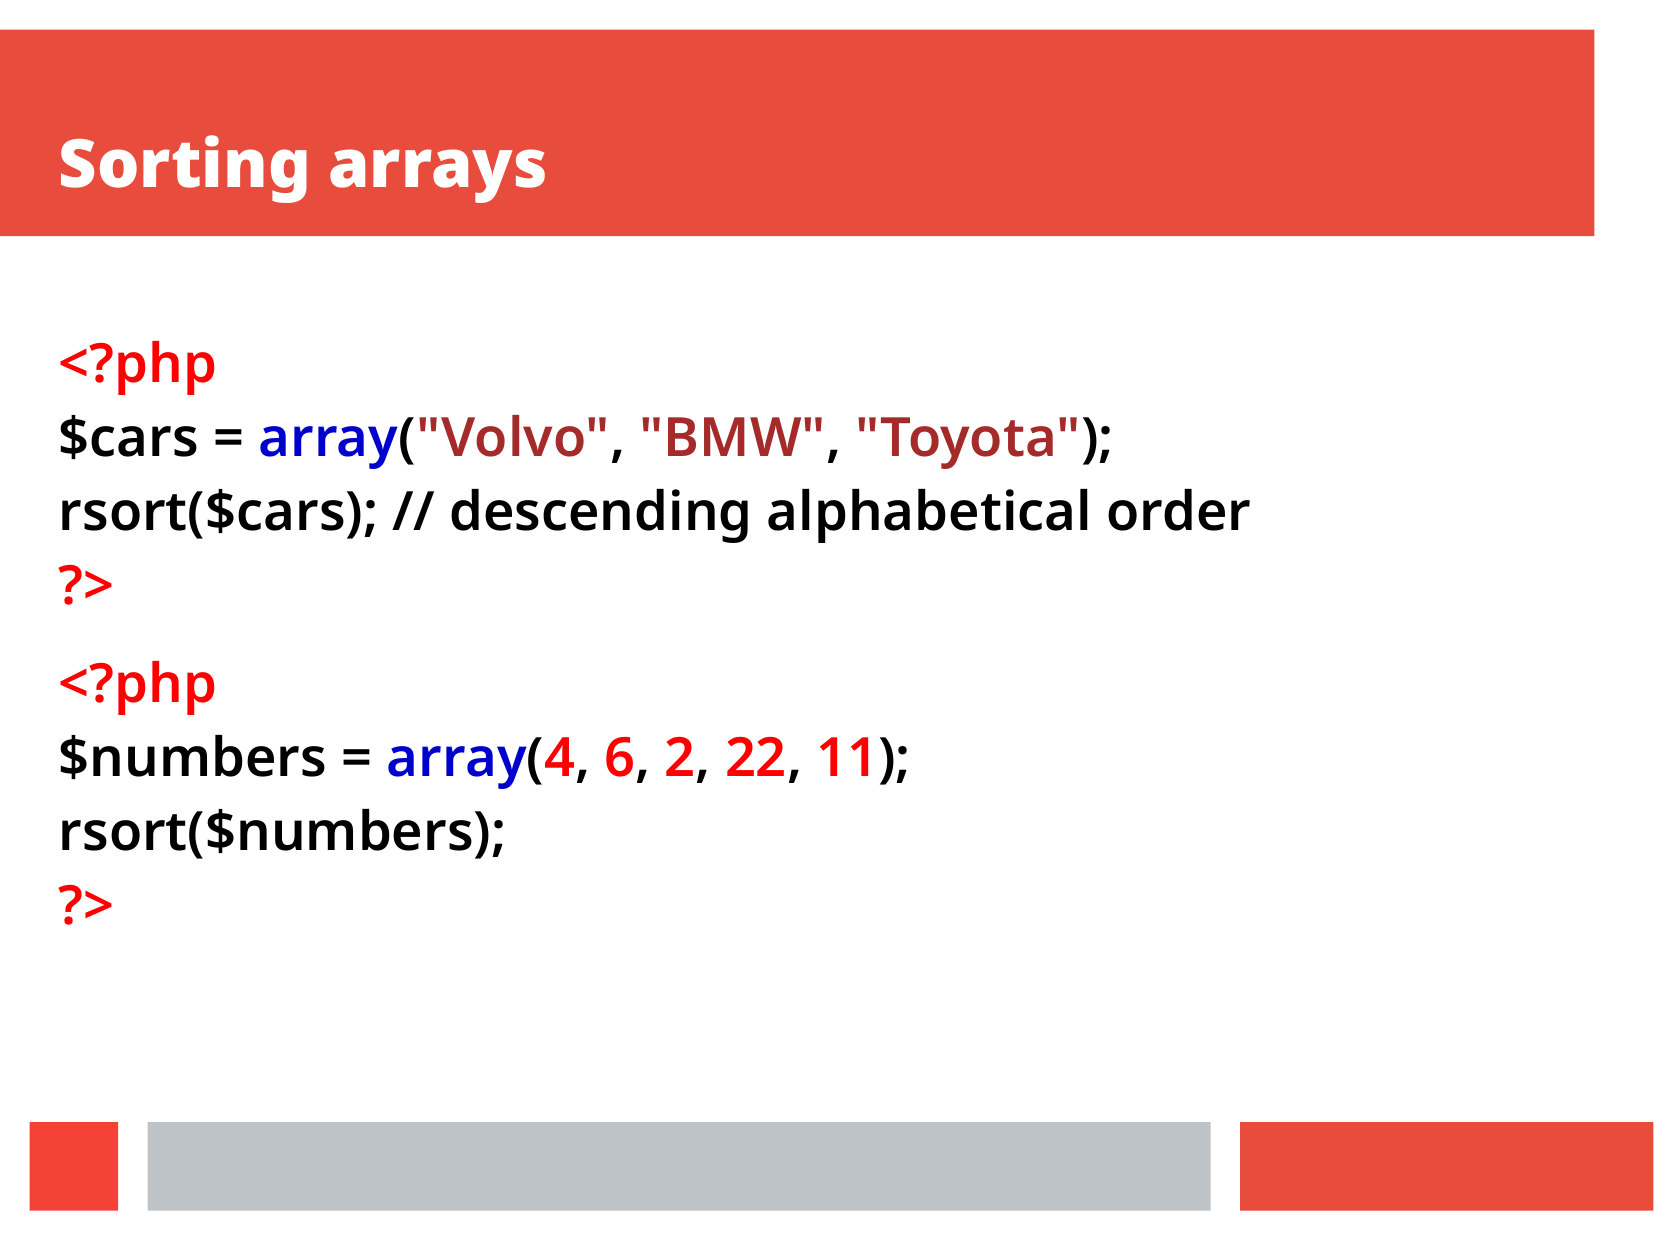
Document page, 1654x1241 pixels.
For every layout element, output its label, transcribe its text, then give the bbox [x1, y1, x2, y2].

list <?php $cars = array("Volvo", "BMW", "Toyota"); rsort($cars); // descending alphabetical order ?> <?php $numbers = array(4, 6, 2, 22, 11); rsort($numbers); ?> [59, 324, 1565, 1093]
title Sorting arrays [59, 59, 1595, 207]
